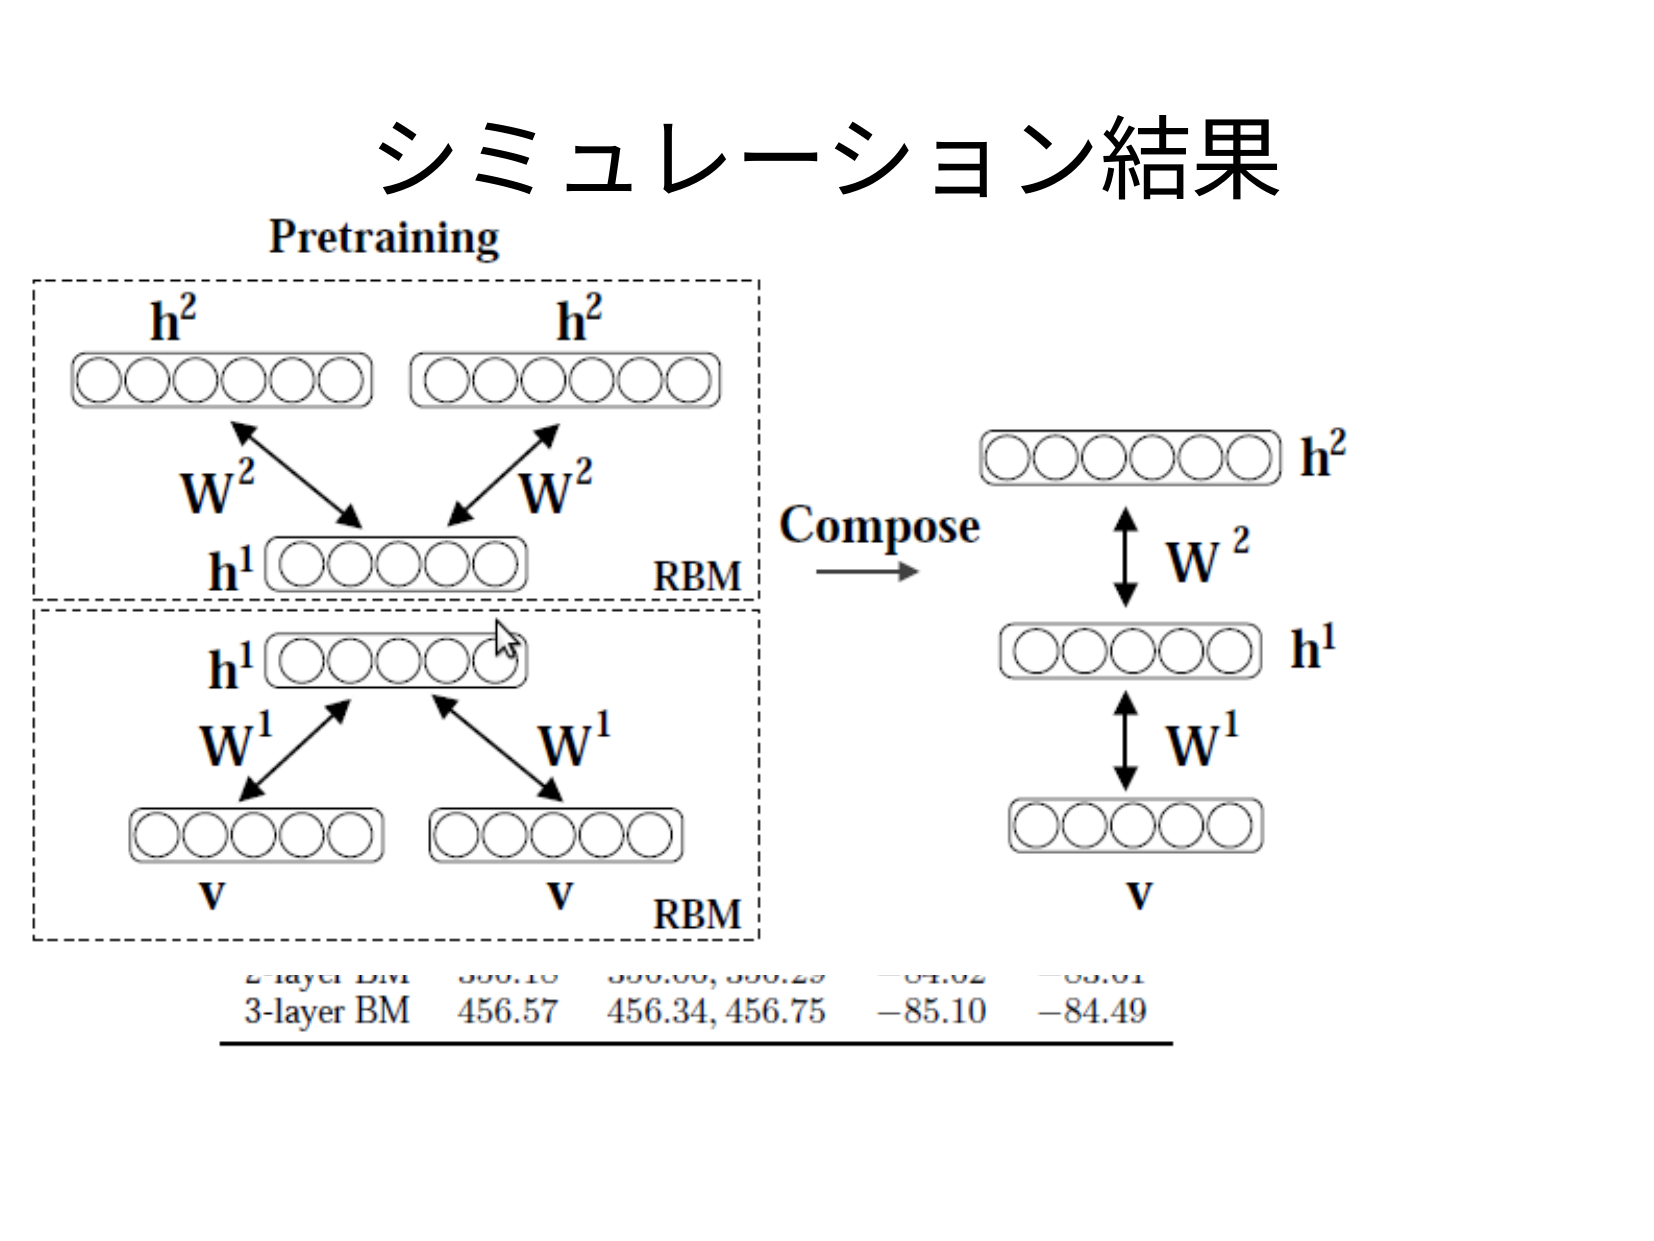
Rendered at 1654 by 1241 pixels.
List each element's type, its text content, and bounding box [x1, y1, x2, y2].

picture [2, 207, 1388, 1063]
title シミュレーション結果 [82, 56, 1571, 250]
